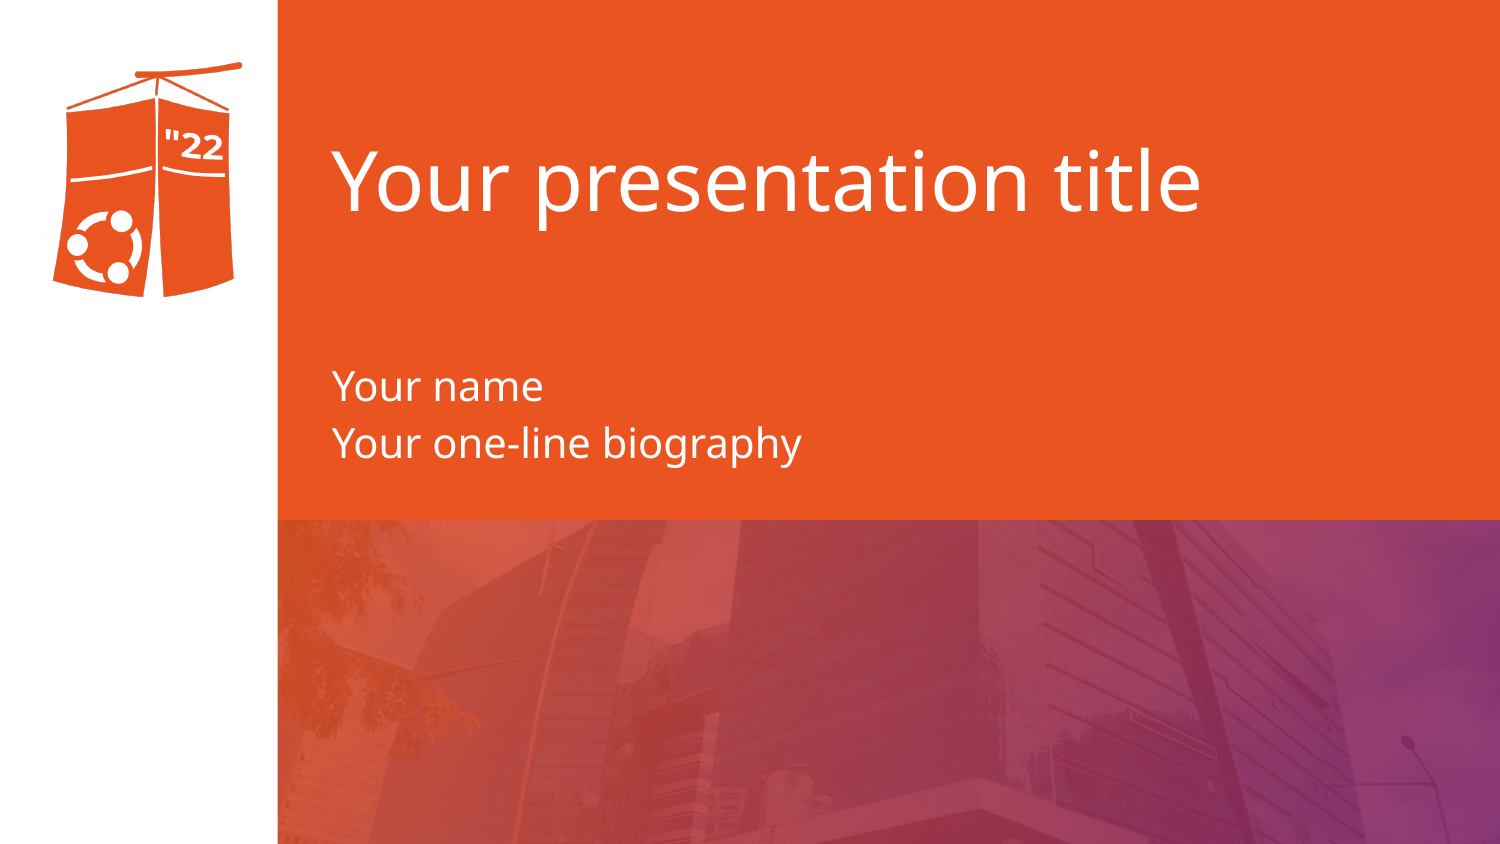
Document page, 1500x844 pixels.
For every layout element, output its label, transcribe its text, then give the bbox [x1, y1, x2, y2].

text_box [277, 0, 1500, 520]
picture [277, 520, 1500, 844]
subtitle Your name Your one-line biography [316, 341, 1463, 503]
picture [23, 61, 261, 298]
title Your presentation title [316, 18, 1463, 341]
